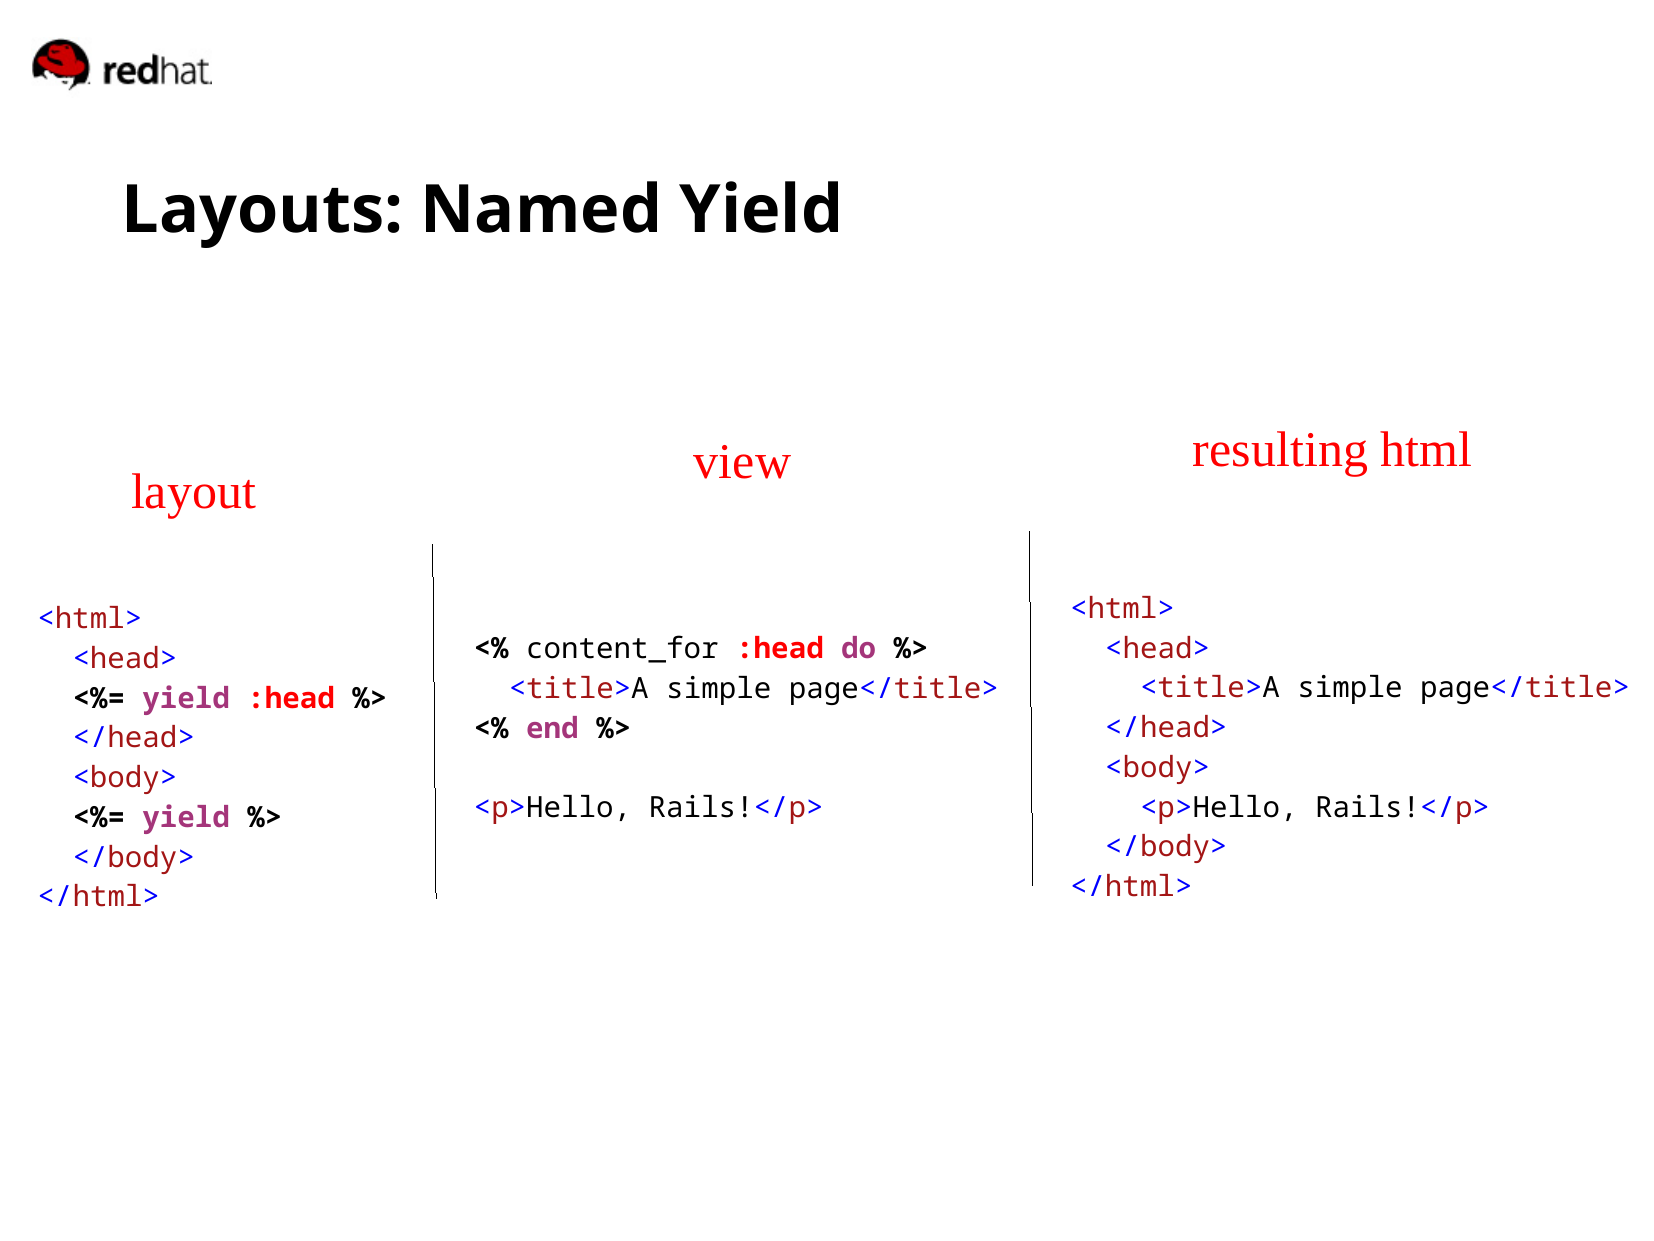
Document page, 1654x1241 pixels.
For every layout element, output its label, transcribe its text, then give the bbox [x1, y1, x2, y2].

text_box resulting html [1192, 421, 1473, 483]
picture [31, 37, 212, 98]
text_box <% content_for :head do %> <title>A simple page</title> <% end %> <p>Hello, Rails!</p> [473, 627, 1012, 799]
text_box view [693, 433, 792, 495]
text_box layout [130, 463, 257, 525]
text_box <html> <head> <%= yield :head %> </head> <body> <%= yield %> </body> </html> [37, 597, 483, 872]
text_box <html> <head> <title>A simple page</title> </head> <body> <p>Hello, Rails!</p> </body> </html> [1070, 587, 1654, 862]
title Layouts: Named Yield [121, 102, 1534, 310]
